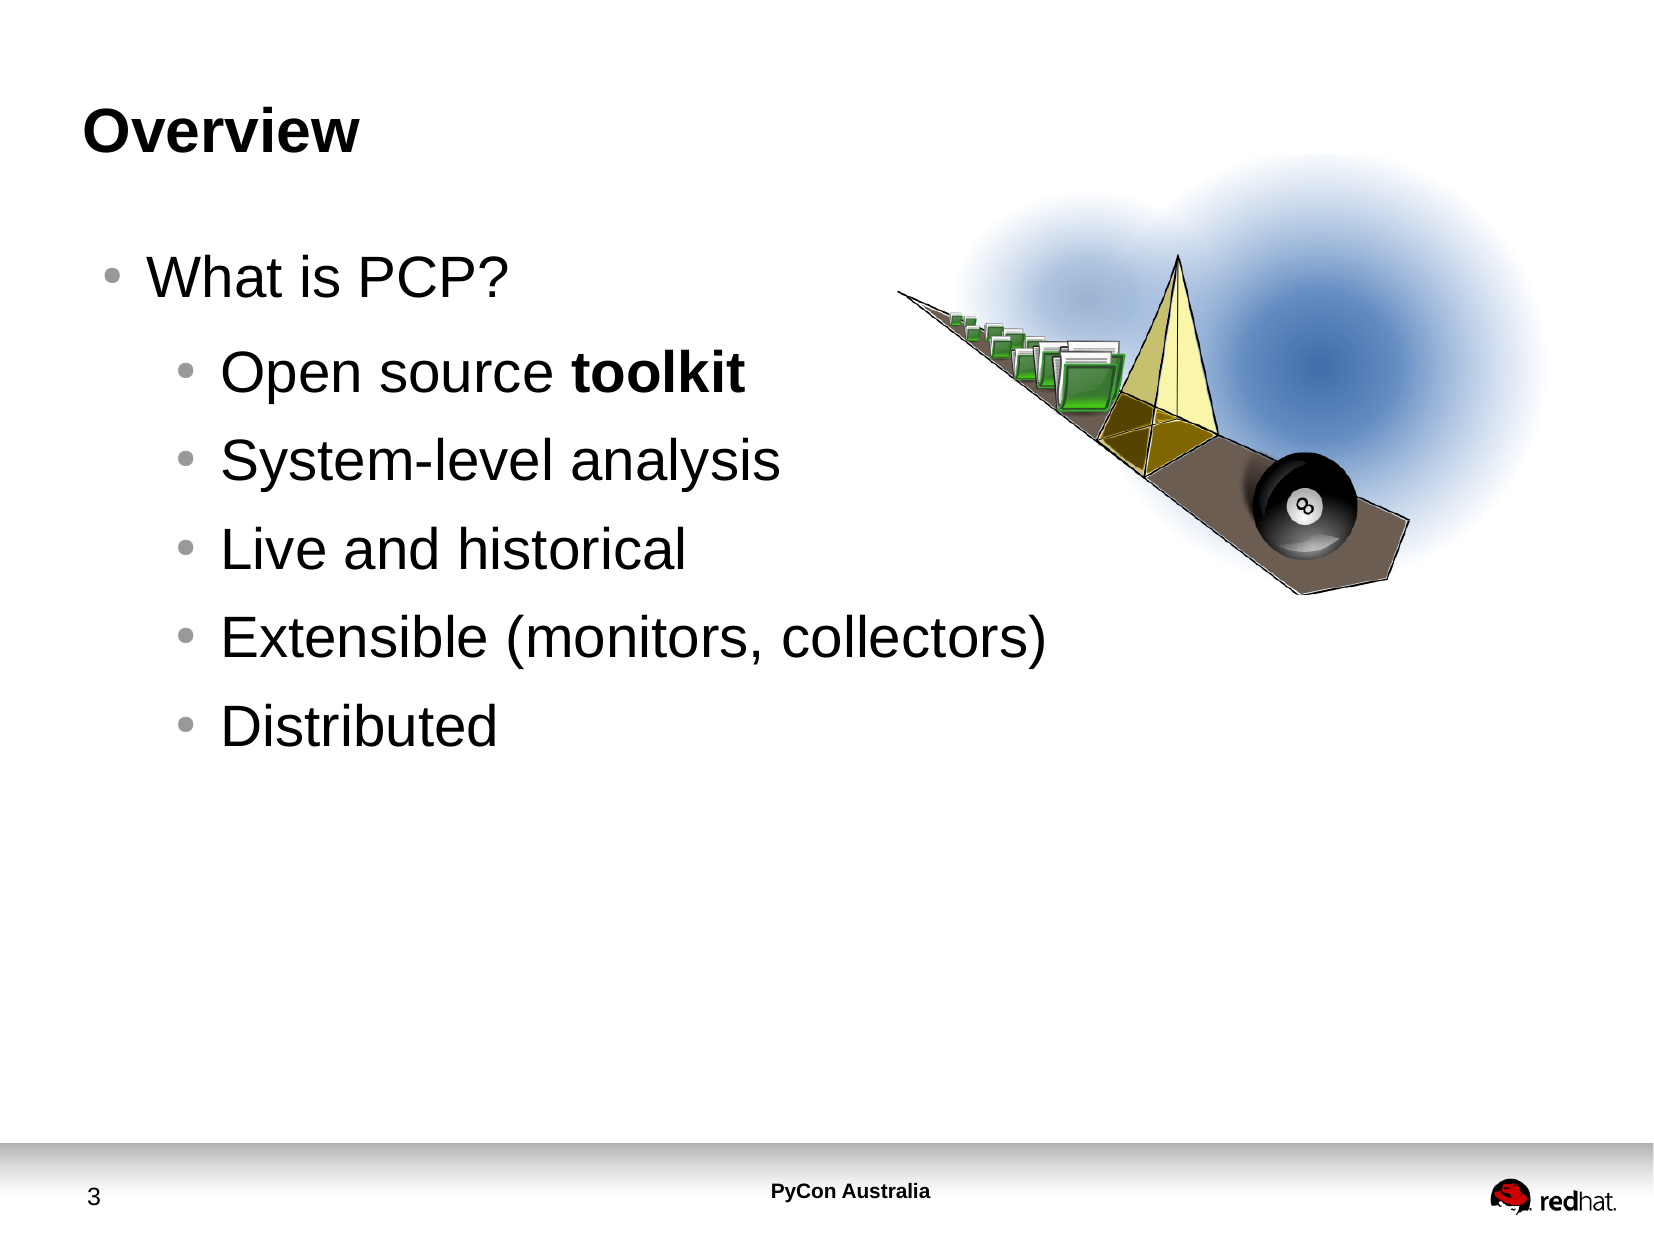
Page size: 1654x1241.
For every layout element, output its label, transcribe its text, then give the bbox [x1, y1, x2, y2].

picture [888, 154, 1574, 595]
picture [0, 1143, 1654, 1241]
list What is PCP? Open source toolkit System-level analysis Live and historical Extensible (monitors, collectors) Distributed [86, 244, 1576, 1039]
title Overview [82, 37, 1571, 226]
